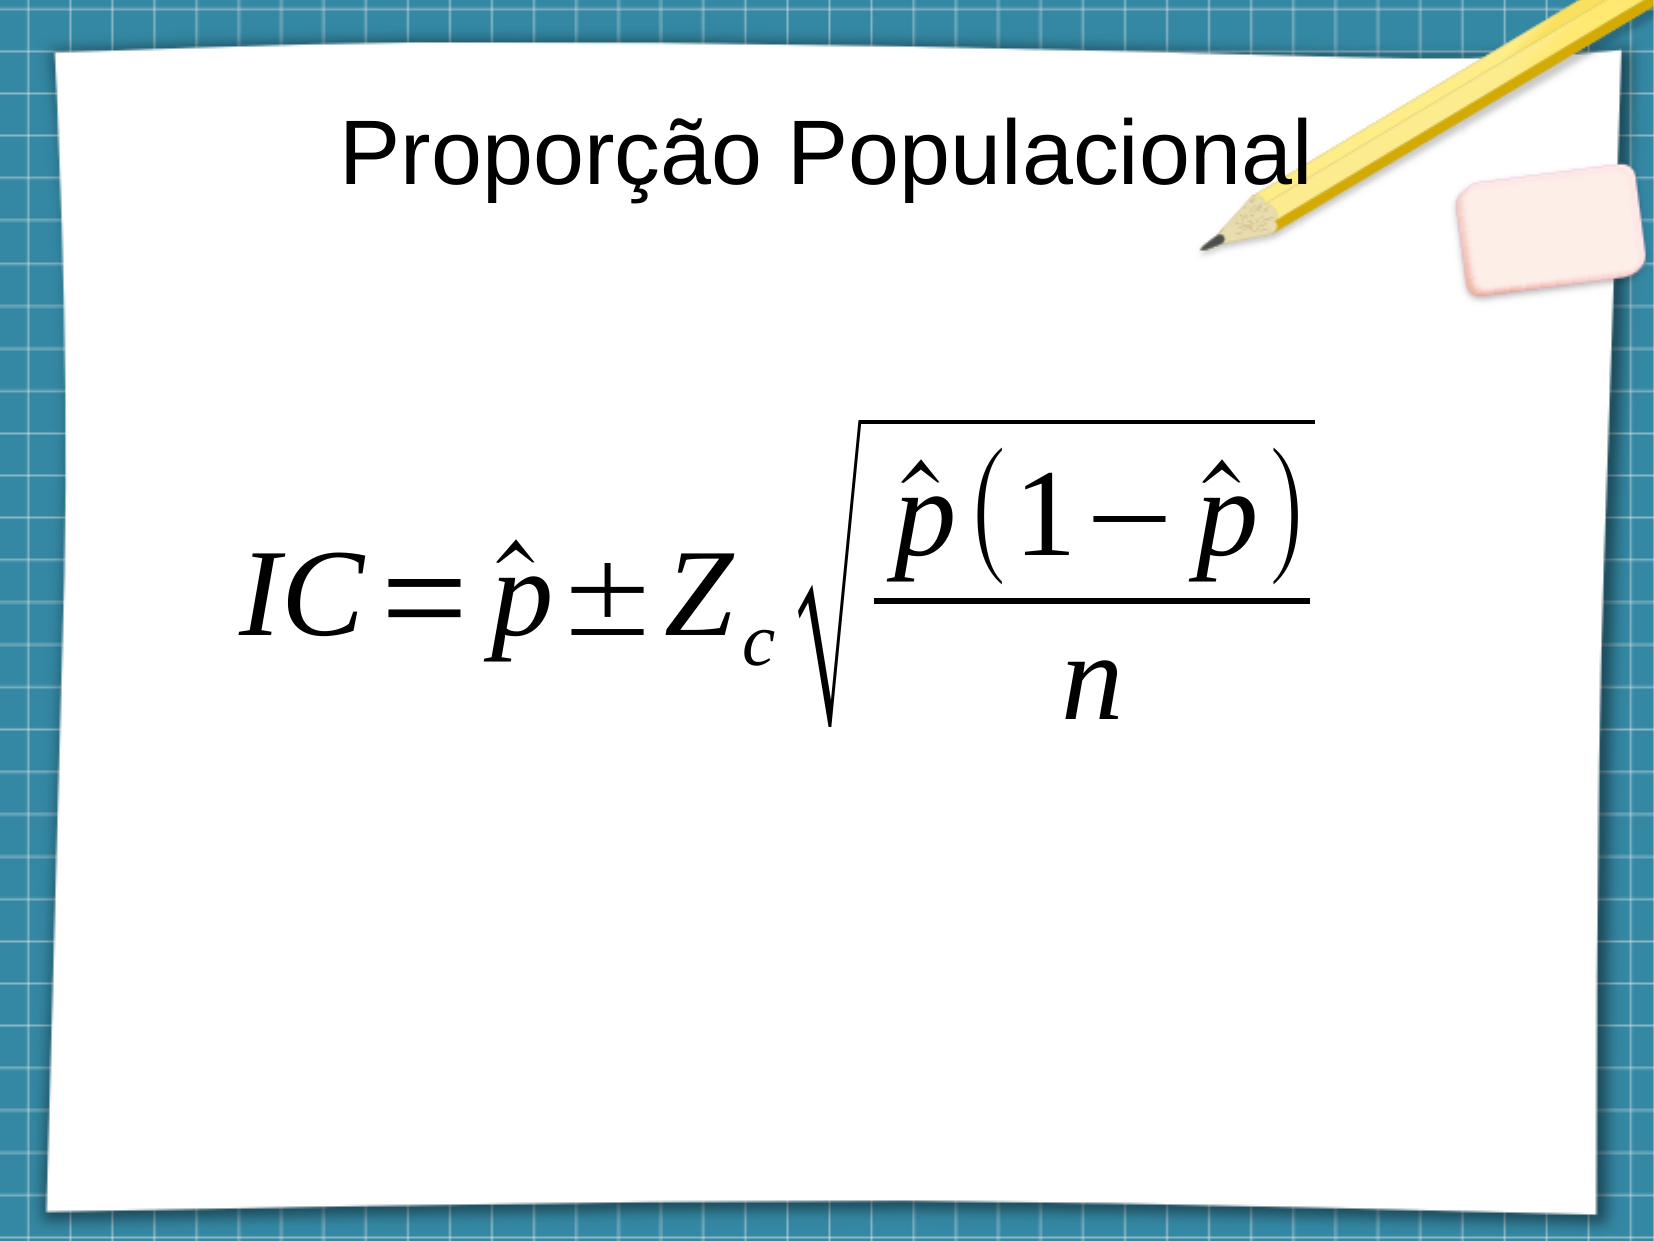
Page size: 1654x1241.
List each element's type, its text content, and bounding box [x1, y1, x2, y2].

chart [227, 413, 1323, 748]
title Proporção Populacional [82, 49, 1571, 257]
picture [0, 0, 1654, 1241]
